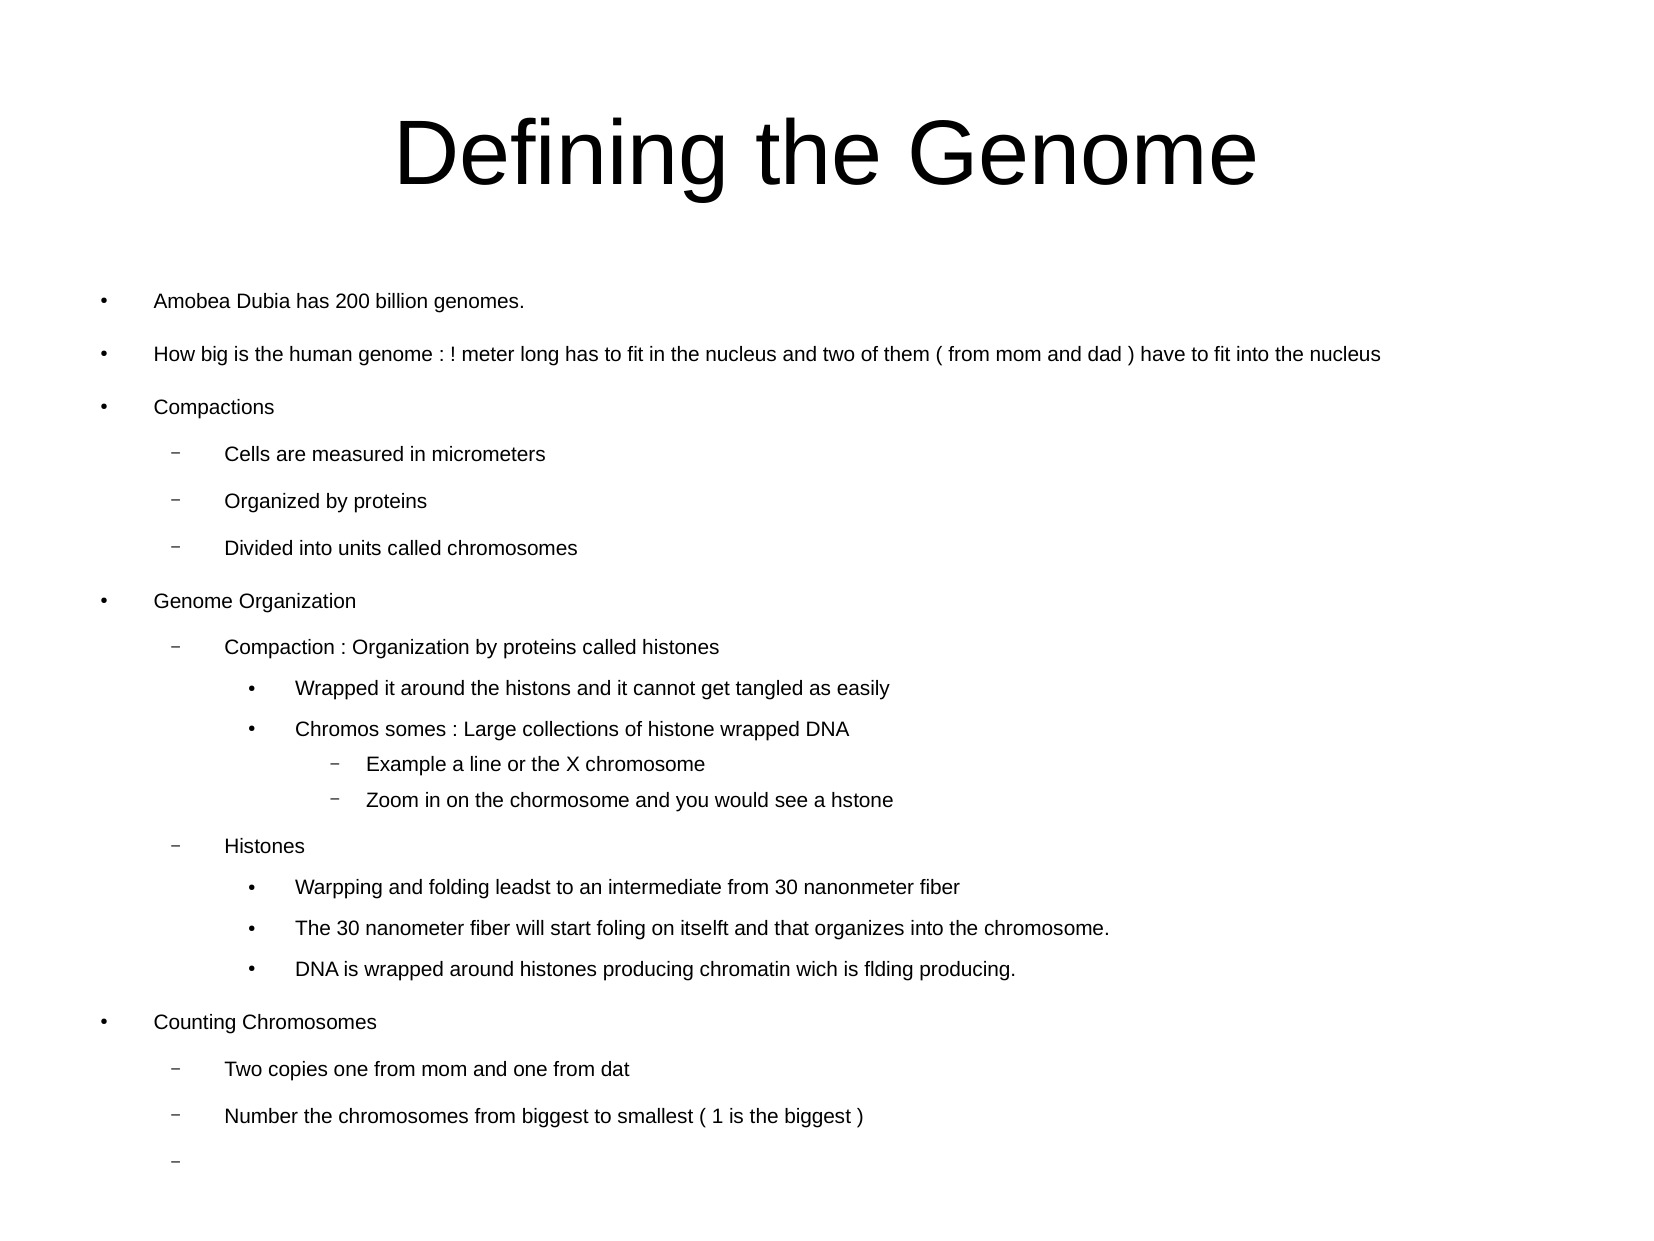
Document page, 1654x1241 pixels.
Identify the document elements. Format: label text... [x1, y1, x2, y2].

list Amobea Dubia has 200 billion genomes. How big is the human genome : ! meter long has to fit in the nucleus and two of them ( from mom and dad ) have to fit into the nucleus Compactions Cells are measured in micrometers Organized by proteins Divided into units called chromosomes Genome Organization Compaction : Organization by proteins called histones Wrapped it around the histons and it cannot get tangled as easily Chromos somes : Large collections of histone wrapped DNA Example a line or the X chromosome Zoom in on the chormosome and you would see a hstone Histones Warpping and folding leadst to an intermediate from 30 nanonmeter fiber The 30 nanometer fiber will start foling on itselft and that organizes into the chromosome. DNA is wrapped around histones producing chromatin wich is flding producing. Counting Chromosomes Two copies one from mom and one from dat Number the chromosomes from biggest to smallest ( 1 is the biggest ) [82, 290, 1571, 1217]
title Defining the Genome [82, 49, 1571, 257]
